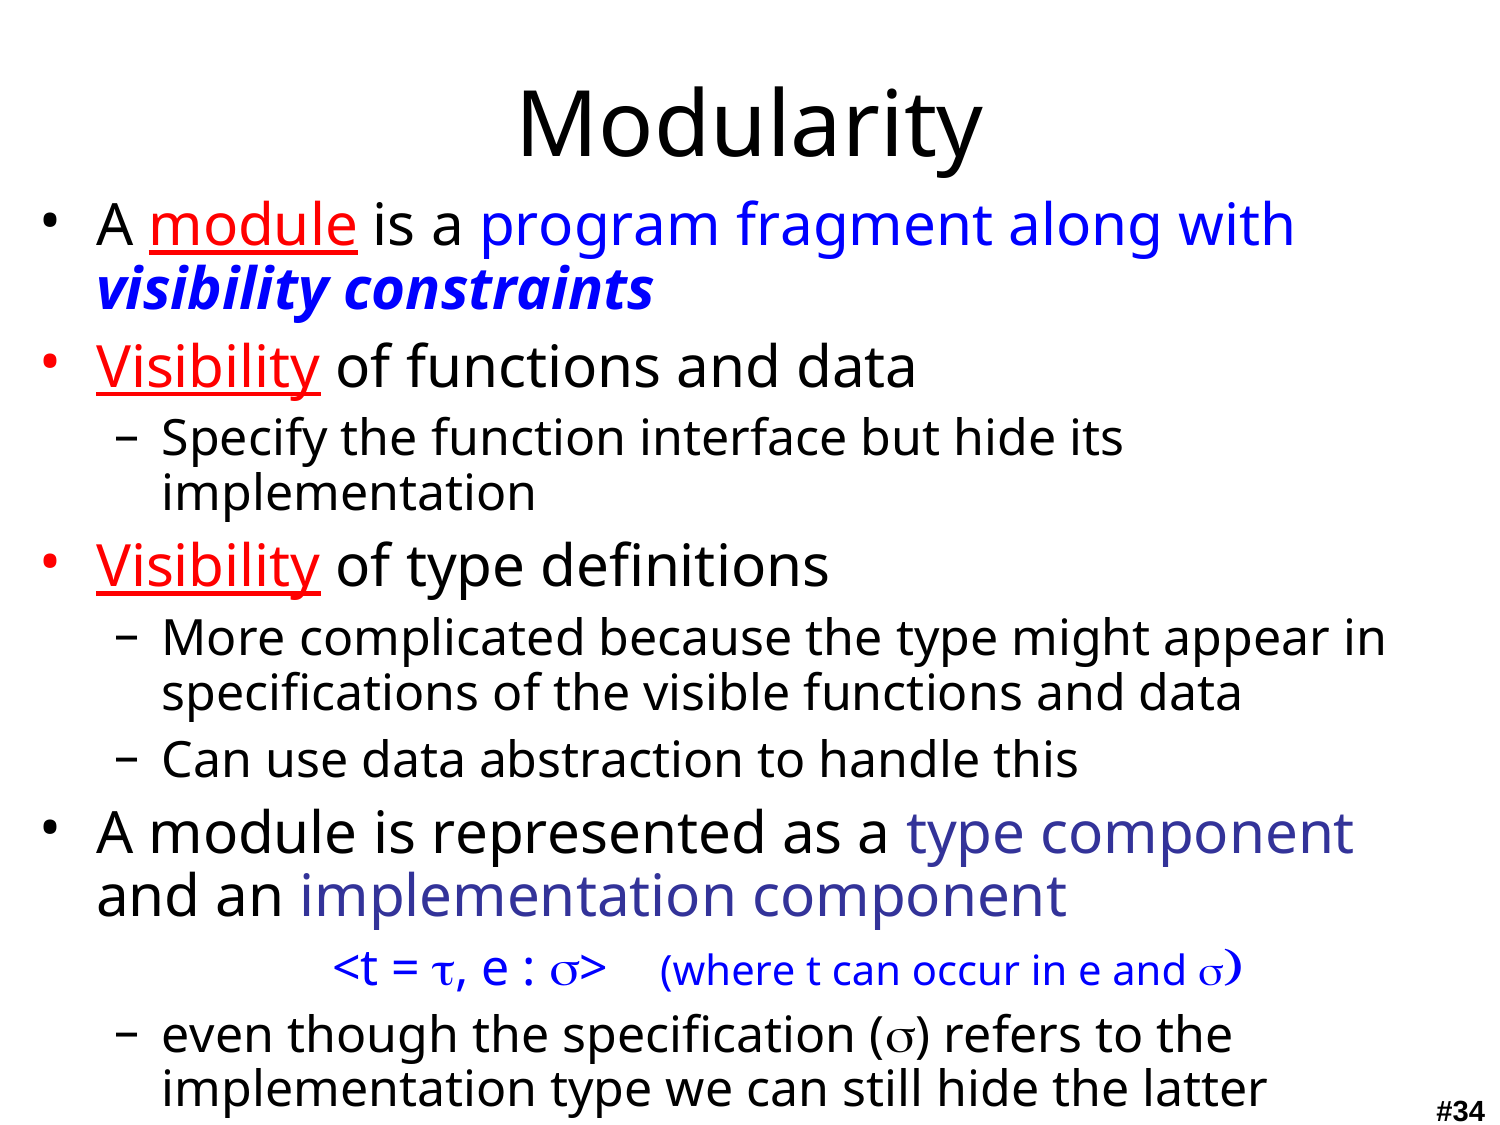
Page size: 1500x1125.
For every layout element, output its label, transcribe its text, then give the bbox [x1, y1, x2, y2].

title Modularity [24, 27, 1476, 187]
list A module is a program fragment along with visibility constraints Visibility of functions and data Specify the function interface but hide its implementation Visibility of type definitions More complicated because the type might appear in specifications of the visible functions and data Can use data abstraction to handle this A module is represented as a type component and an implementation component <t = , e : > (where t can occur in e and  even though the specification () refers to the implementation type we can still hide the latter But there are problems ... [24, 187, 1476, 1083]
